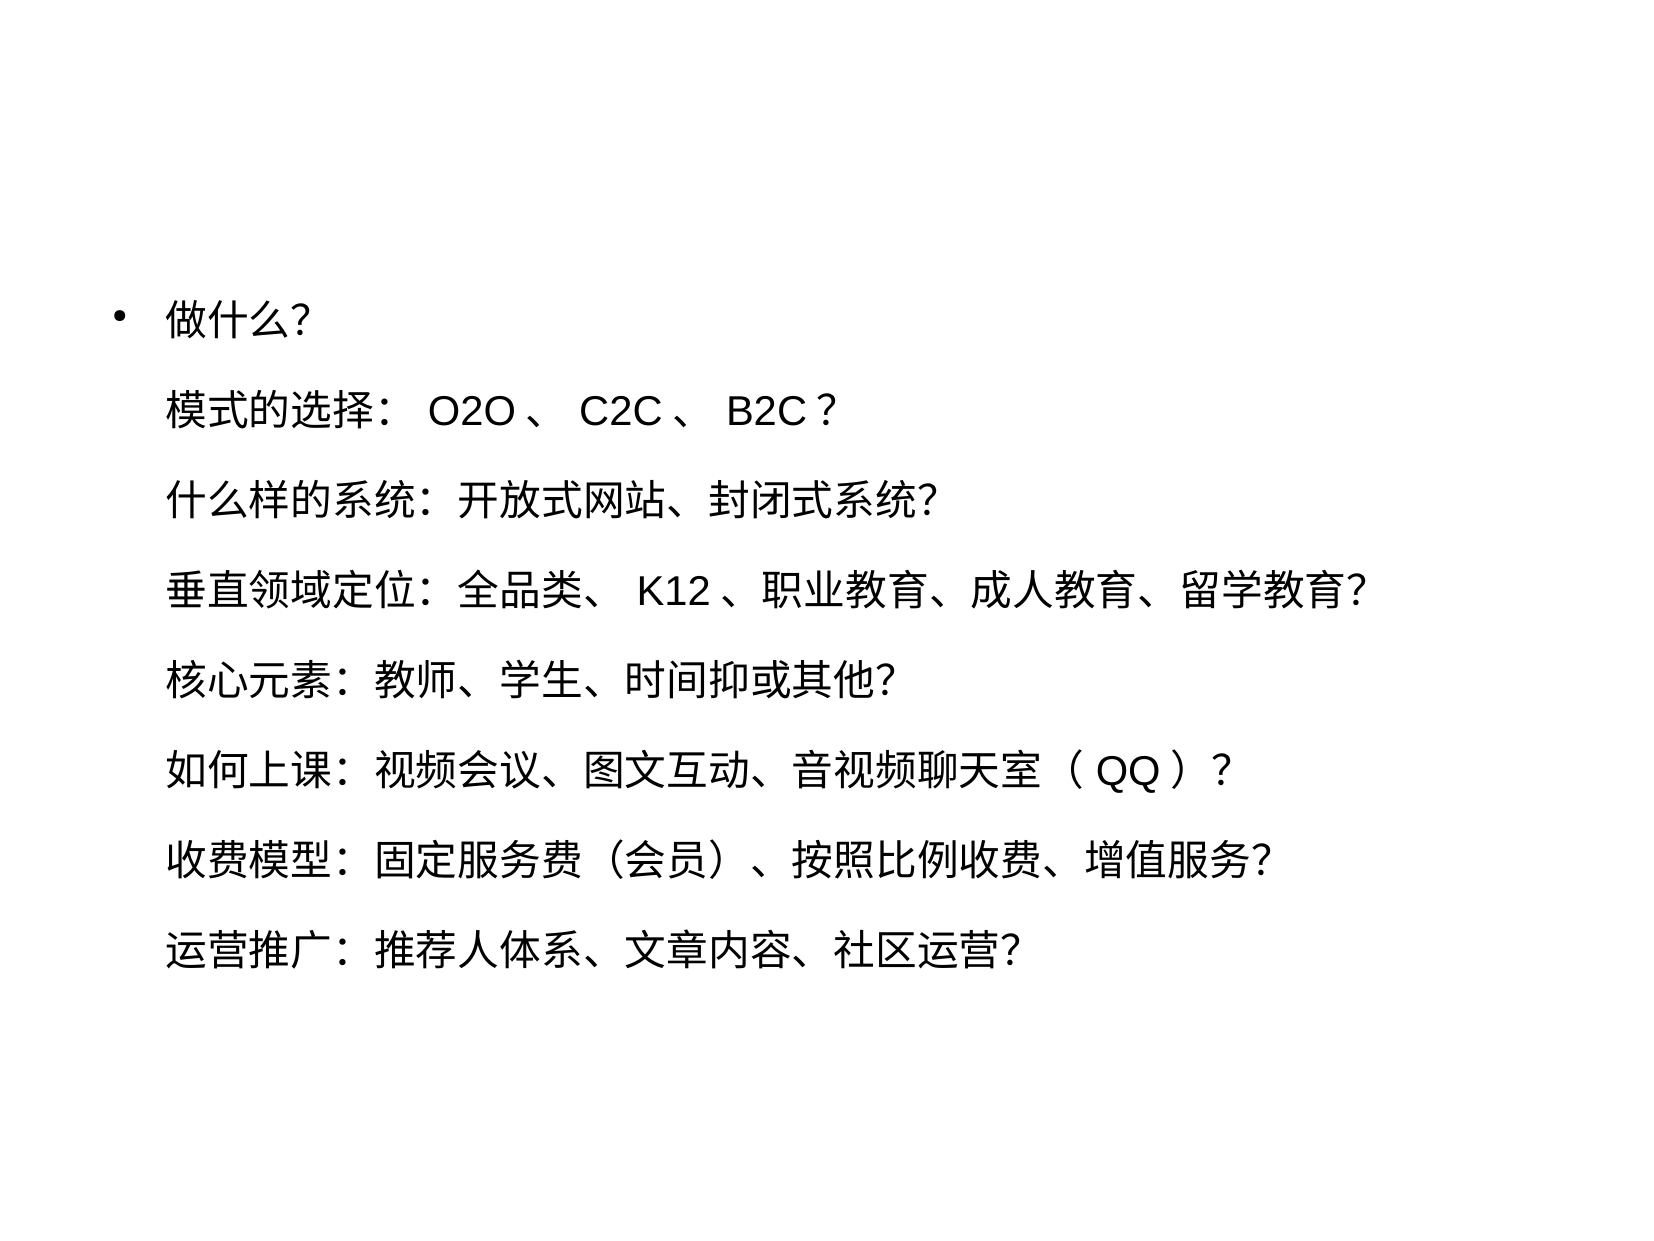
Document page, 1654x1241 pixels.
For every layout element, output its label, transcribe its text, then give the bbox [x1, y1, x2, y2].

list 做什么？ 模式的选择：O2O、C2C、B2C？ 什么样的系统：开放式网站、封闭式系统？ 垂直领域定位：全品类、K12、职业教育、成人教育、留学教育？ 核心元素：教师、学生、时间抑或其他？ 如何上课：视频会议、图文互动、音视频聊天室（QQ）？ 收费模型：固定服务费（会员）、按照比例收费、增值服务？ 运营推广：推荐人体系、文章内容、社区运营？ [94, 106, 1571, 1146]
